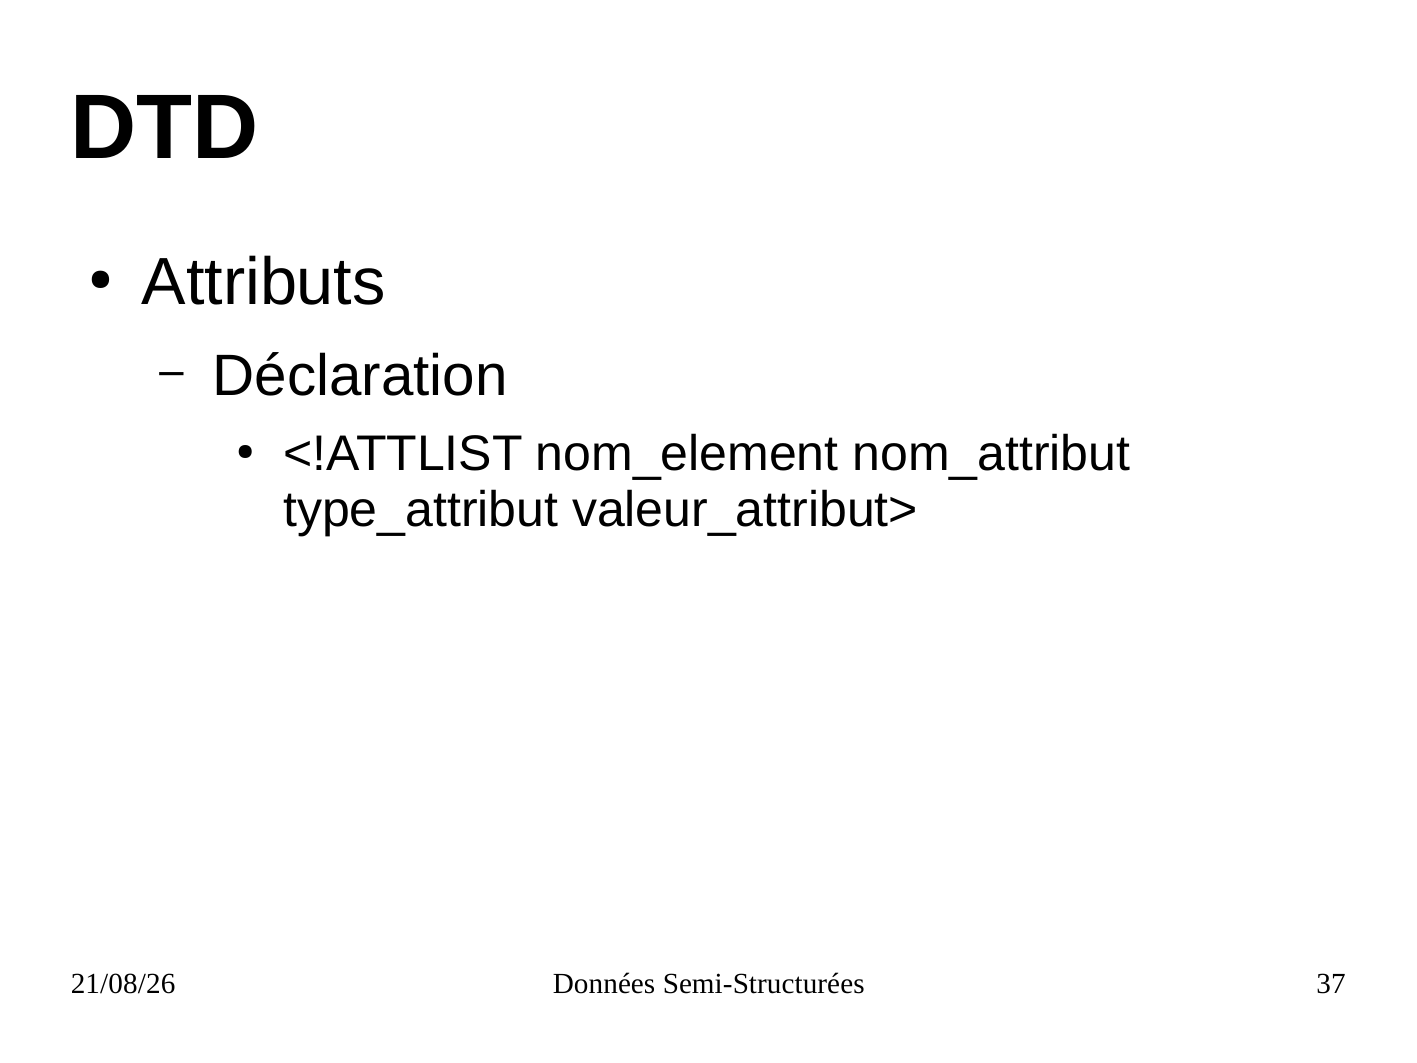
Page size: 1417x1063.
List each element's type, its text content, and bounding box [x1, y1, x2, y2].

title DTD [70, 42, 1346, 212]
list Attributs Déclaration <!ATTLIST nom_element nom_attribut type_attribut valeur_attribut> [70, 244, 1346, 925]
